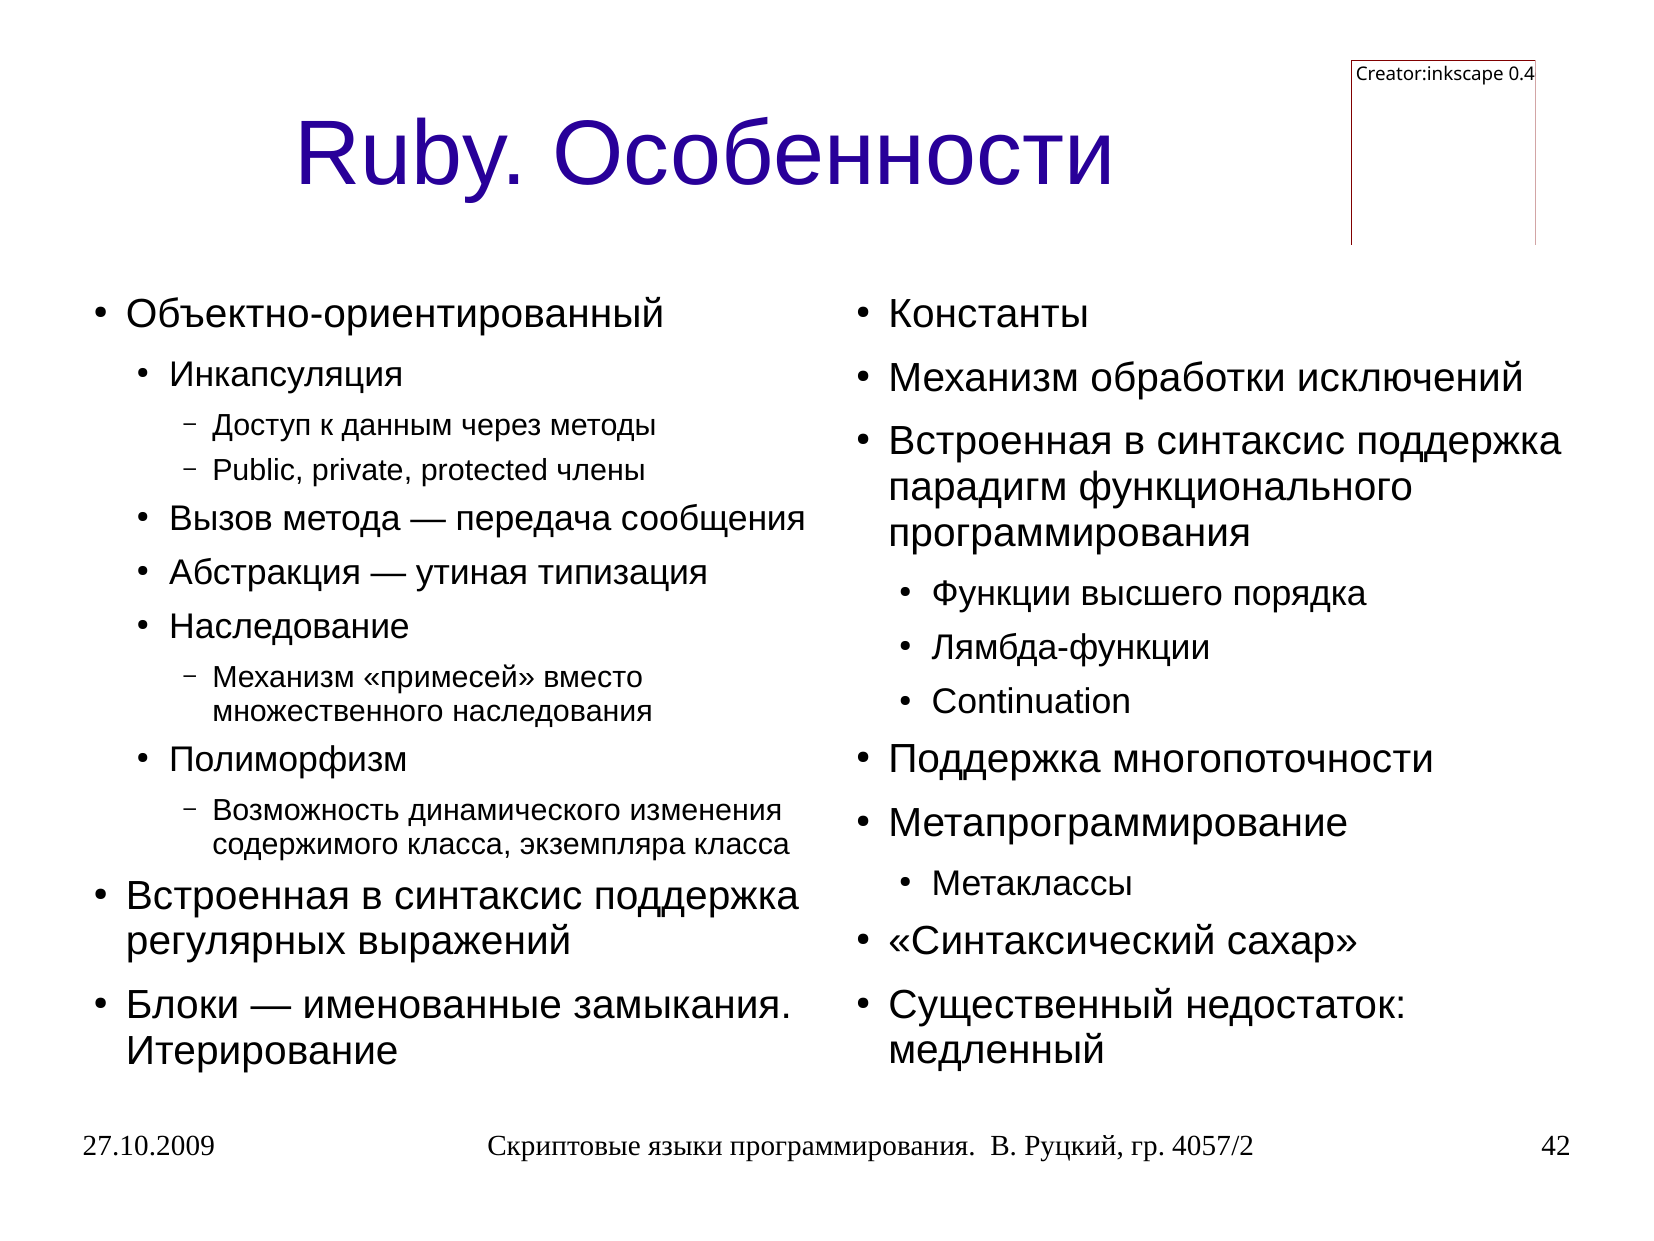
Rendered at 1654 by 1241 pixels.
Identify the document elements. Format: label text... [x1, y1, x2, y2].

picture [1349, 59, 1536, 245]
list Константы Механизм обработки исключений Встроенная в синтаксис поддержка парадигм функционального программирования Функции высшего порядка Лямбда-функции Continuation Поддержка многопоточности Метапрограммирование Метаклассы «Синтаксический сахар» Существенный недостаток: медленный [845, 290, 1572, 1109]
list Объектно-ориентированный Инкапсуляция Доступ к данным через методы Public, private, protected члены Вызов метода — передача сообщения Абстракция — утиная типизация Наследование Механизм «примесей» вместо множественного наследования Полиморфизм Возможность динамического изменения содержимого класса, экземпляра класса Встроенная в синтаксис поддержка регулярных выражений Блоки — именованные замыкания. Итерирование [82, 290, 809, 1109]
title Ruby. Особенности [82, 49, 1329, 257]
